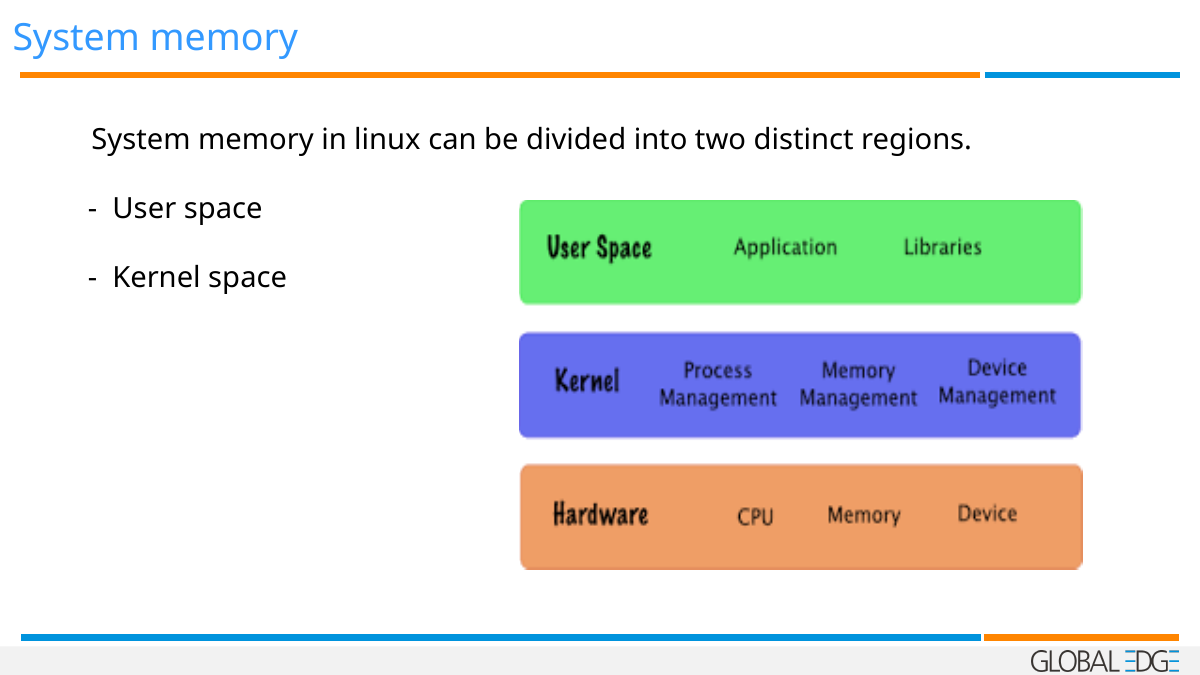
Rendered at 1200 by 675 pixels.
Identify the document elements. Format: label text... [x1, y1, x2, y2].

picture [1031, 650, 1179, 672]
picture [519, 200, 1083, 570]
title System memory [12, 9, 1088, 63]
list System memory in linux can be divided into two distinct regions. - User space - Kernel space [20, 118, 1179, 628]
